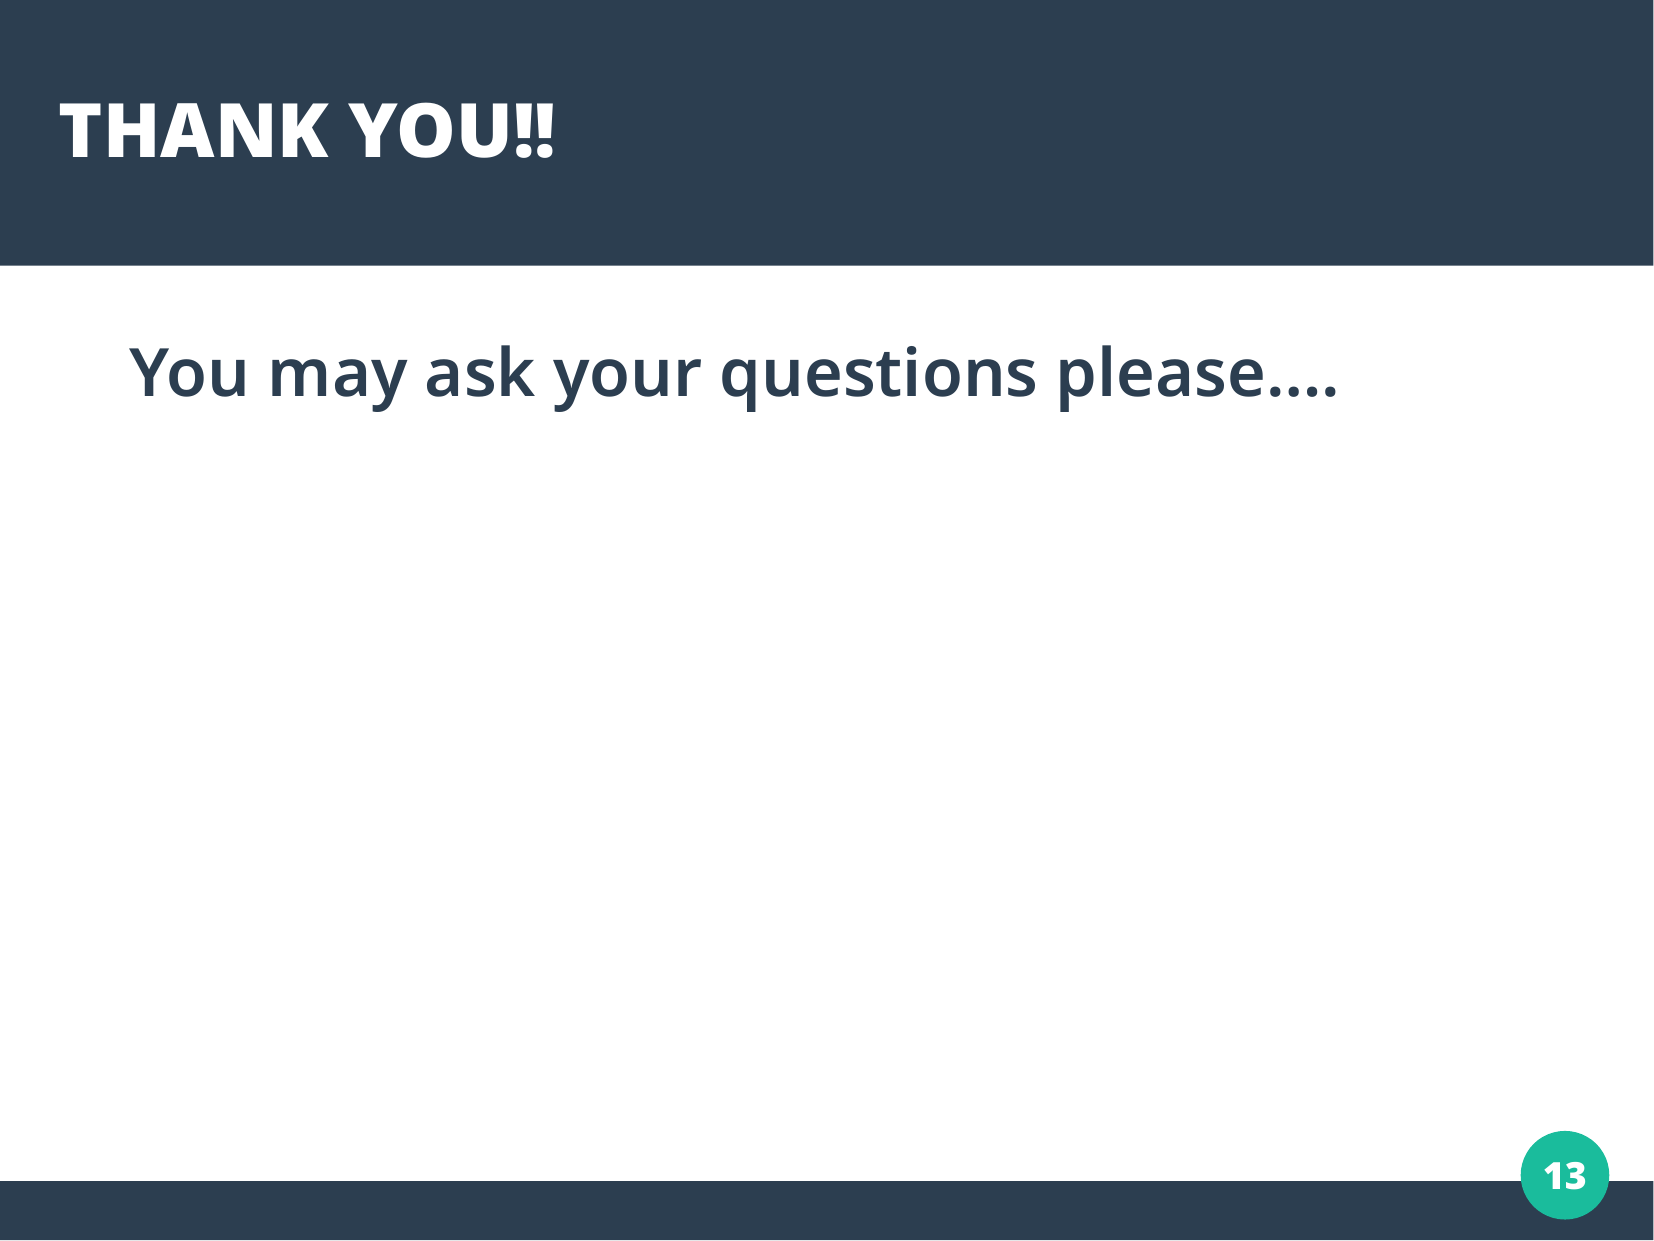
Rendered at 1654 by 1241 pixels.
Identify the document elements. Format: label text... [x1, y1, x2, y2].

title THANK YOU!! [59, 49, 1595, 207]
list You may ask your questions please…. [59, 324, 1595, 1152]
